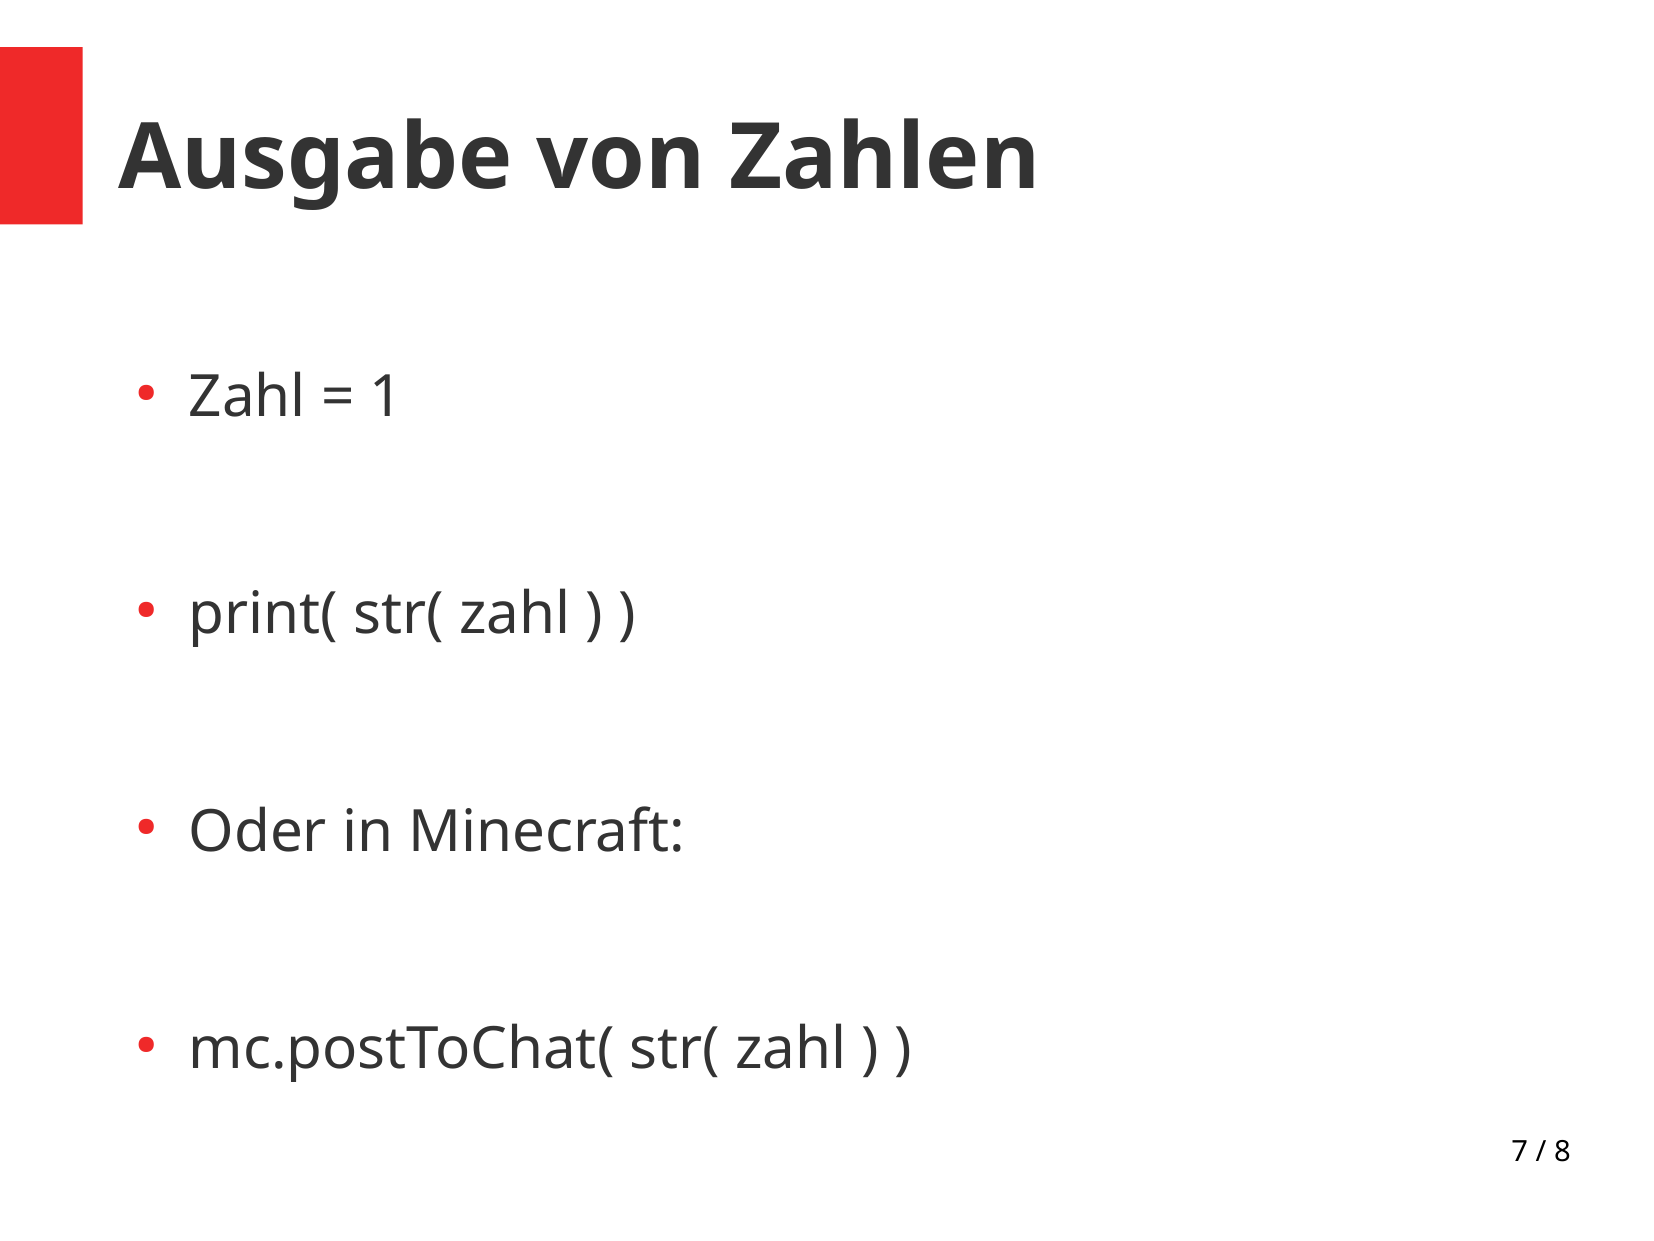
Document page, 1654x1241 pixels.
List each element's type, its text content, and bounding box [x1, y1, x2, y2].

list Zahl = 1 print( str( zahl ) ) Oder in Minecraft: mc.postToChat( str( zahl ) ) [118, 354, 1536, 1074]
title Ausgabe von Zahlen [118, 49, 1571, 257]
